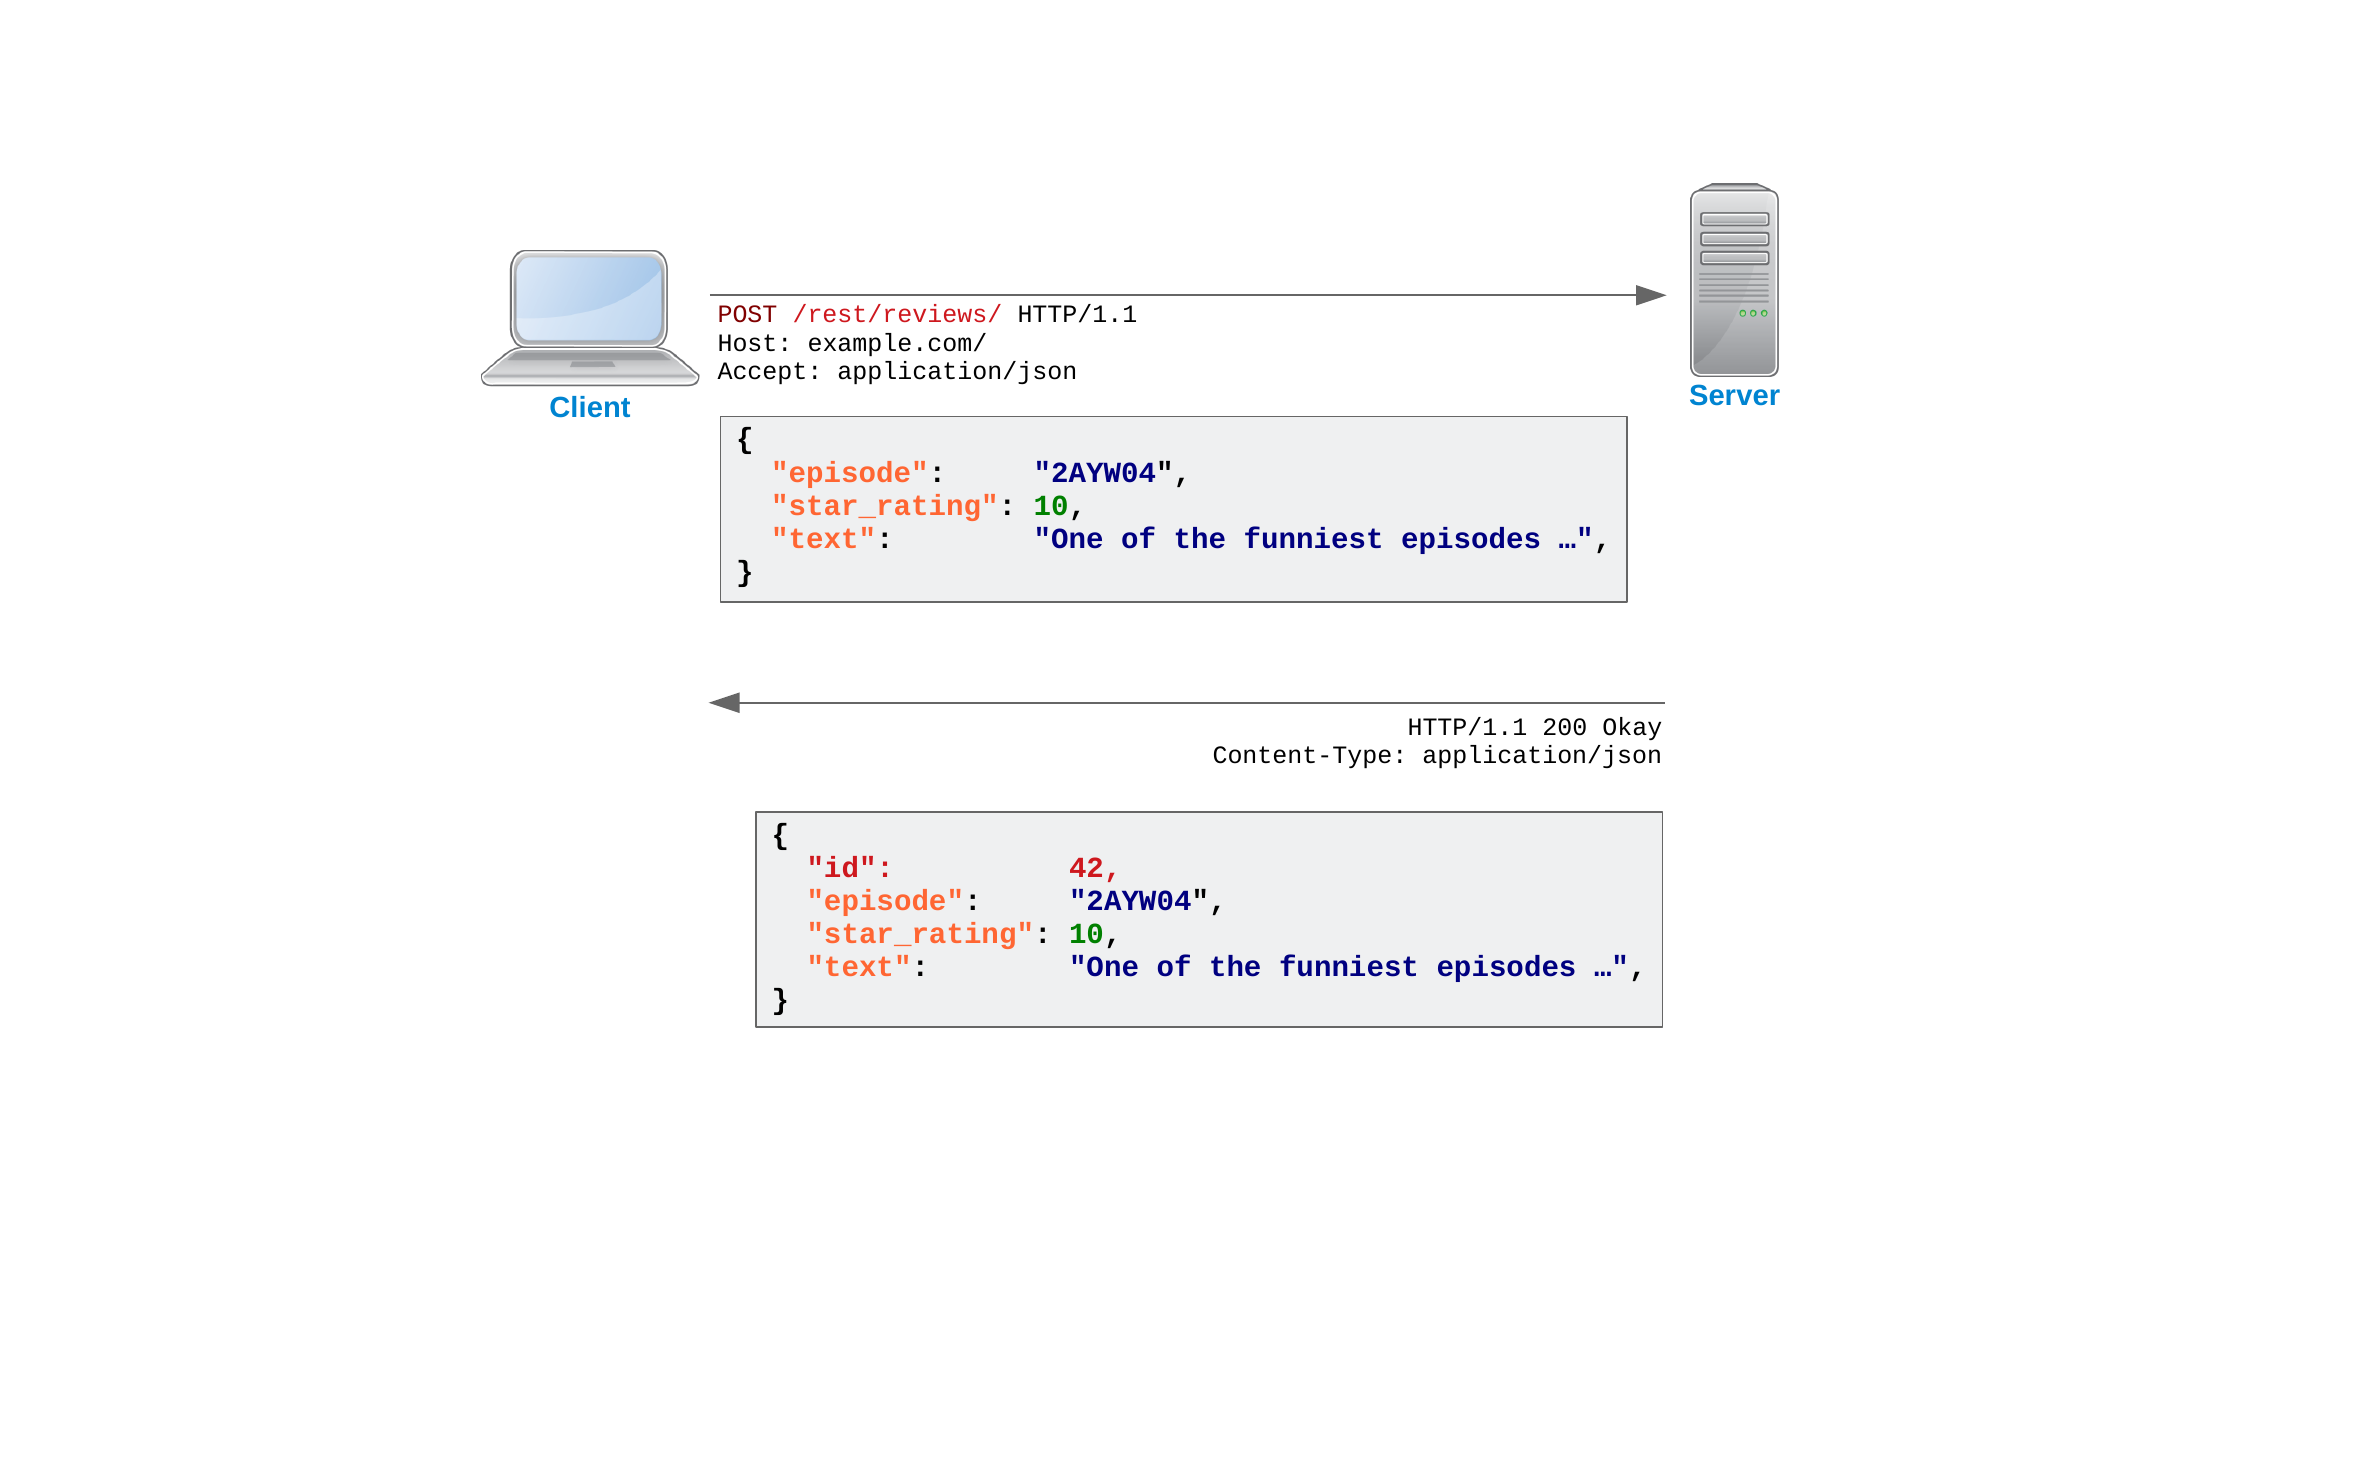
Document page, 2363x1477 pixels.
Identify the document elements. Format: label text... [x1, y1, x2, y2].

text_box Server [1674, 371, 1796, 420]
text_box POST /rest/reviews/ HTTP/1.1 Host: example.com/ Accept: application/json [702, 294, 1288, 395]
picture [1690, 183, 1779, 371]
text_box { "id": 42, "episode": "2AYW04", "star_rating": 10, "text": "One of the funniest episodes …", } [755, 812, 1663, 1027]
text_box { "episode": "2AYW04", "star_rating": 10, "text": "One of the funniest episodes …", } [720, 416, 1627, 603]
picture [471, 240, 709, 396]
text_box HTTP/1.1 200 Okay Content-Type: application/json [1197, 706, 1678, 779]
text_box Client [534, 383, 646, 432]
